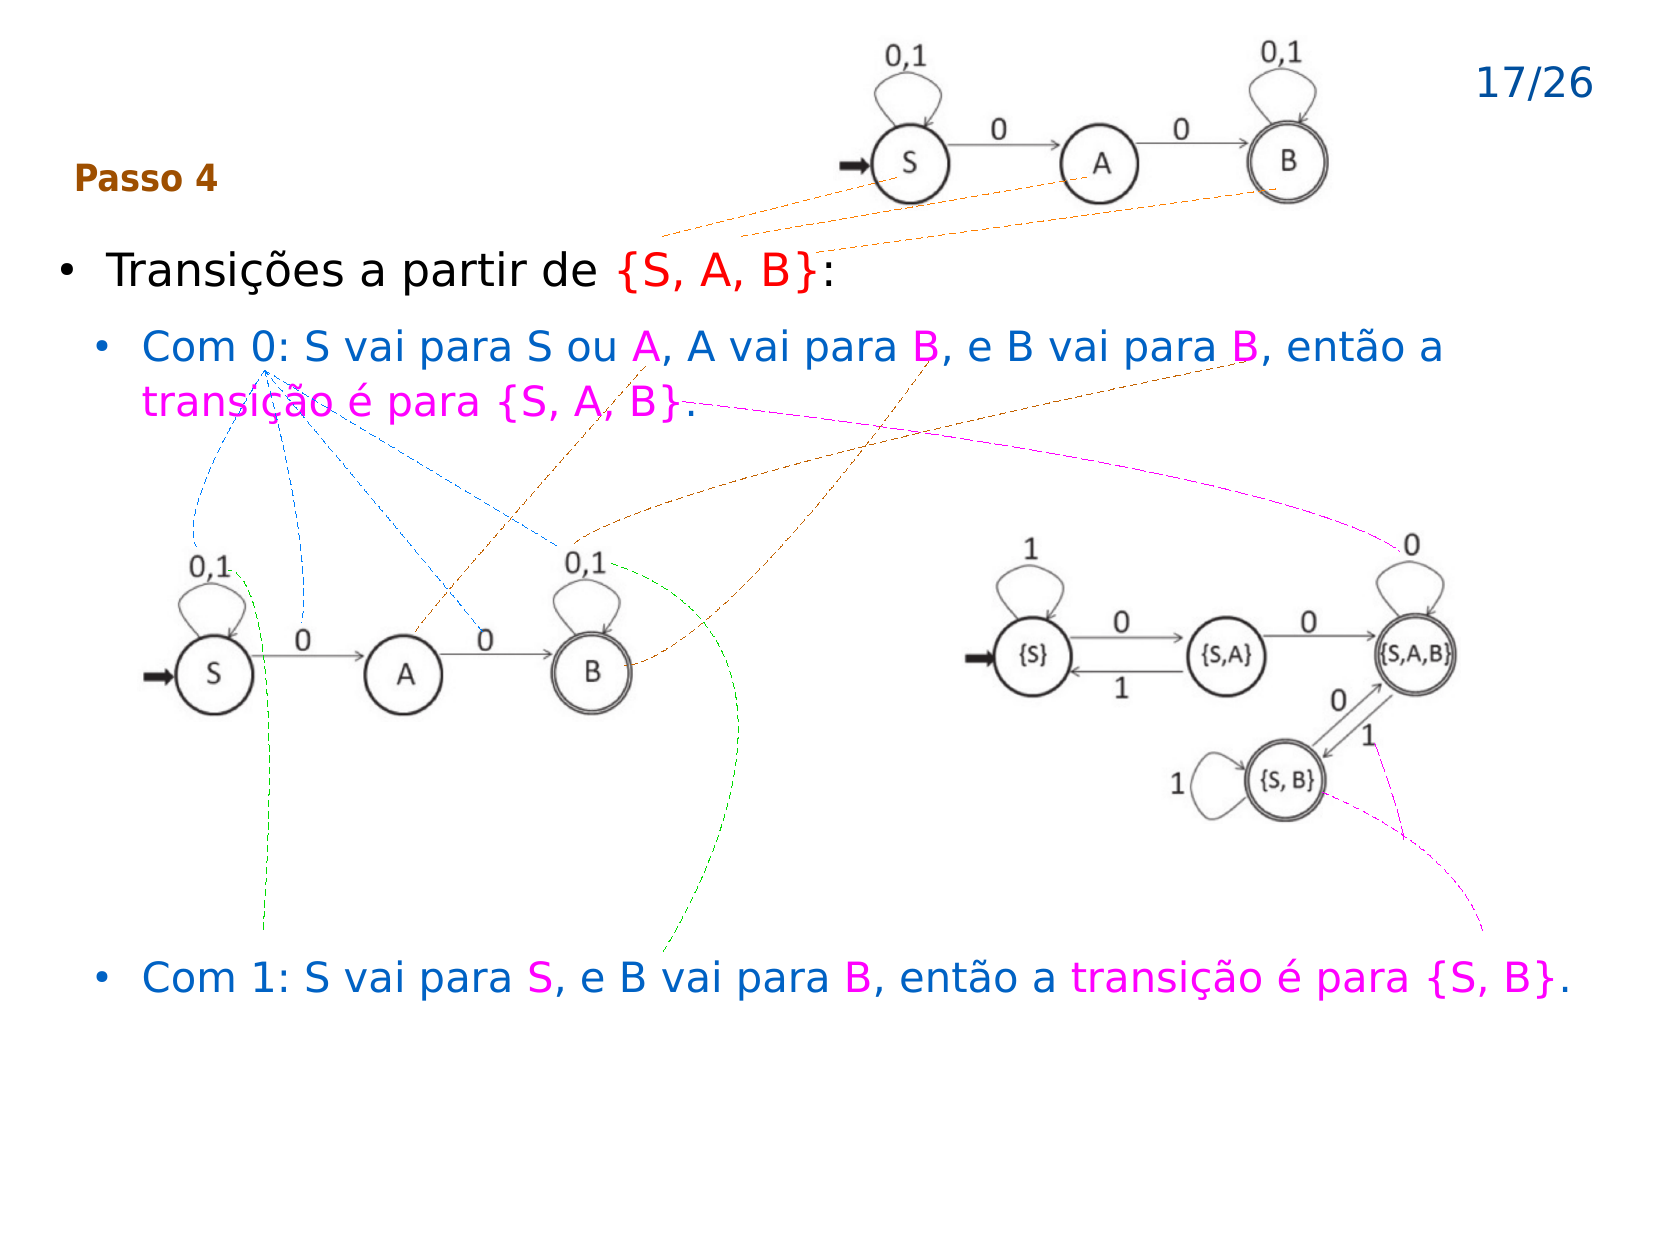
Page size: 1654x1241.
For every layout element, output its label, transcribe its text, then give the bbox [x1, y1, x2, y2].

picture [955, 530, 1461, 824]
picture [833, 35, 1335, 211]
list Transições a partir de {S, A, B}: Com 0: S vai para S ou A, A vai para B, e B vai para B, então a transição é para {S, A, B}. Com 1: S vai para S, e B vai para B, então a transição é para {S, B}. [59, 236, 1595, 1211]
picture [137, 546, 639, 722]
text_box Passo 4 [59, 149, 336, 213]
